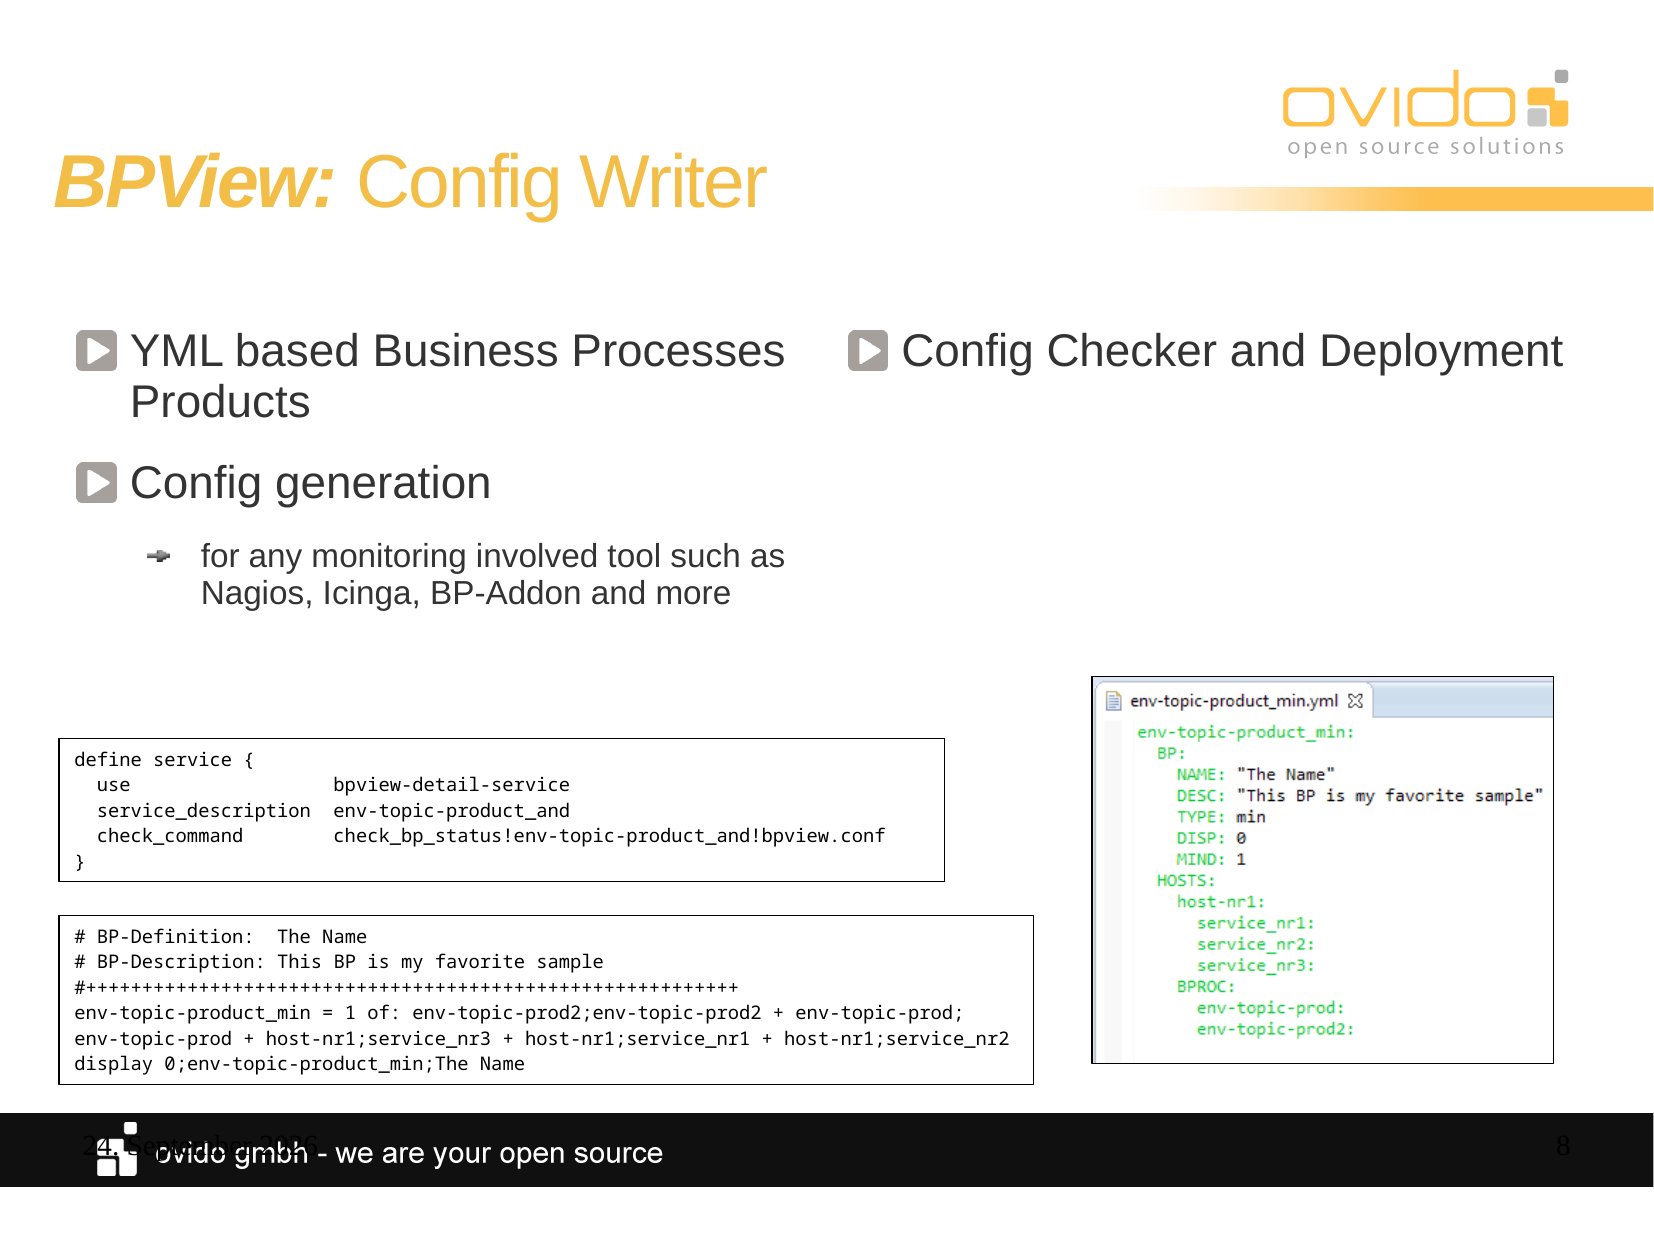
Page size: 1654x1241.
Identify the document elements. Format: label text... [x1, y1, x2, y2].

text_box define service { use bpview-detail-service service_description env-topic-product_and check_command check_bp_status!env-topic-product_and!bpview.conf } [59, 738, 945, 865]
list Config Checker and Deployment [830, 324, 1566, 680]
picture [0, 0, 1654, 1241]
text_box # BP-Definition: The Name # BP-Description: This BP is my favorite sample #++++++++++++++++++++++++++++++++++++++++++++++++++++++++++ env-topic-product_min = 1 of: env-topic-prod2;env-topic-prod2 + env-topic-prod; env-topic-prod + host-nr1;service_nr3 + host-nr1;service_nr1 + host-nr1;service_nr2 display 0;env-topic-product_min;The Name [59, 915, 1034, 1064]
title BPView: Config Writer [53, 132, 1211, 231]
list YML based Business Processes Products Config generation for any monitoring involved tool such as Nagios, Icinga, BP-Addon and more [59, 324, 794, 668]
